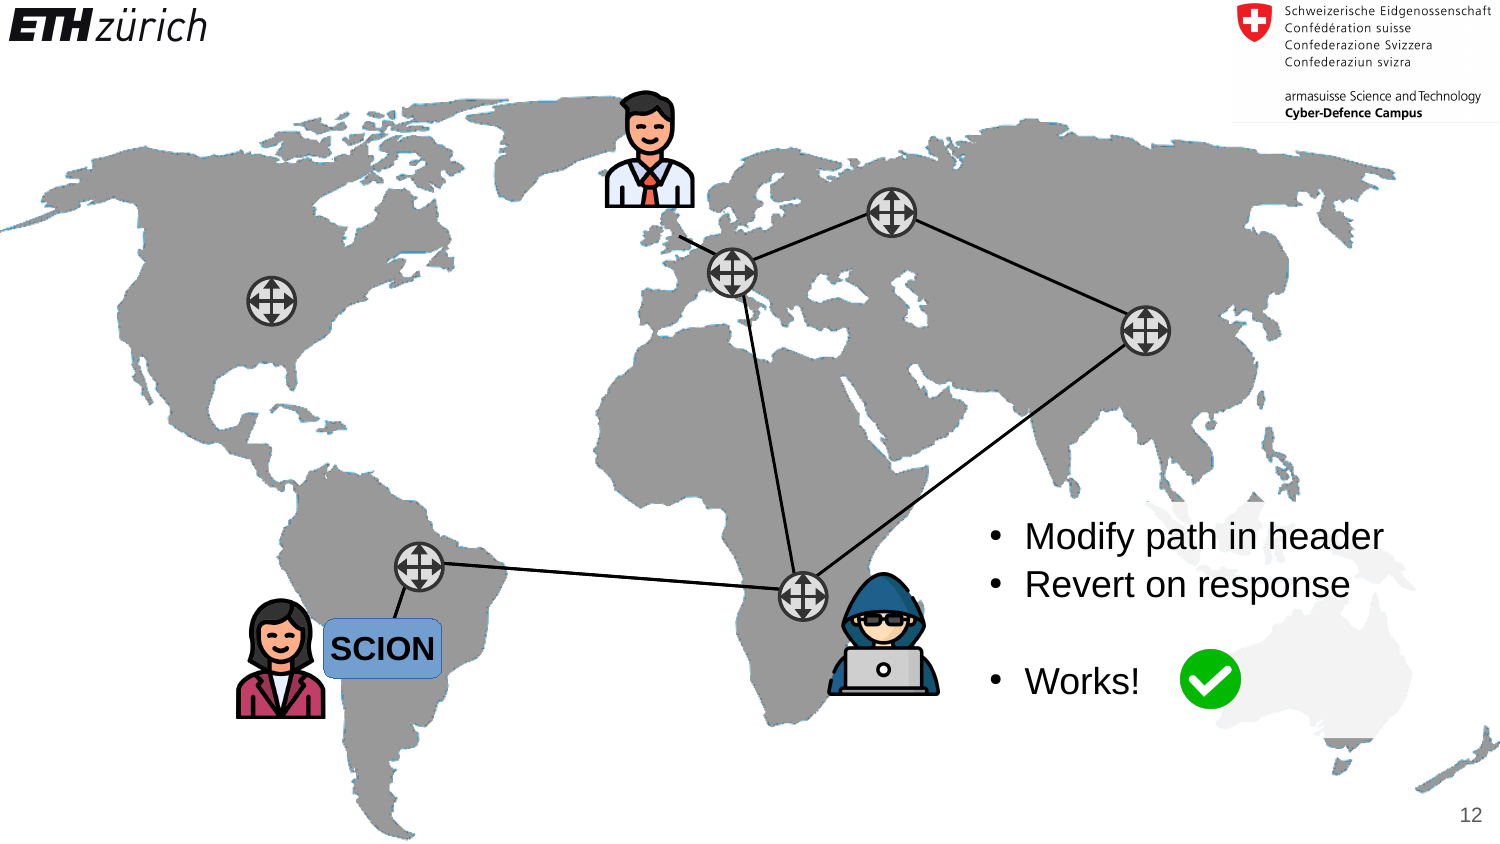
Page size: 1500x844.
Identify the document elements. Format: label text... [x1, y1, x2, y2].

text_box [779, 572, 822, 621]
picture [8, 8, 207, 42]
text_box [1122, 307, 1170, 355]
text_box Modify path in header Revert on response Works! [974, 501, 1418, 739]
text_box [708, 249, 756, 297]
picture [0, 0, 1500, 844]
text_box [868, 188, 916, 237]
text_box SCION [323, 618, 442, 679]
text_box [395, 543, 443, 591]
text_box [248, 277, 296, 325]
